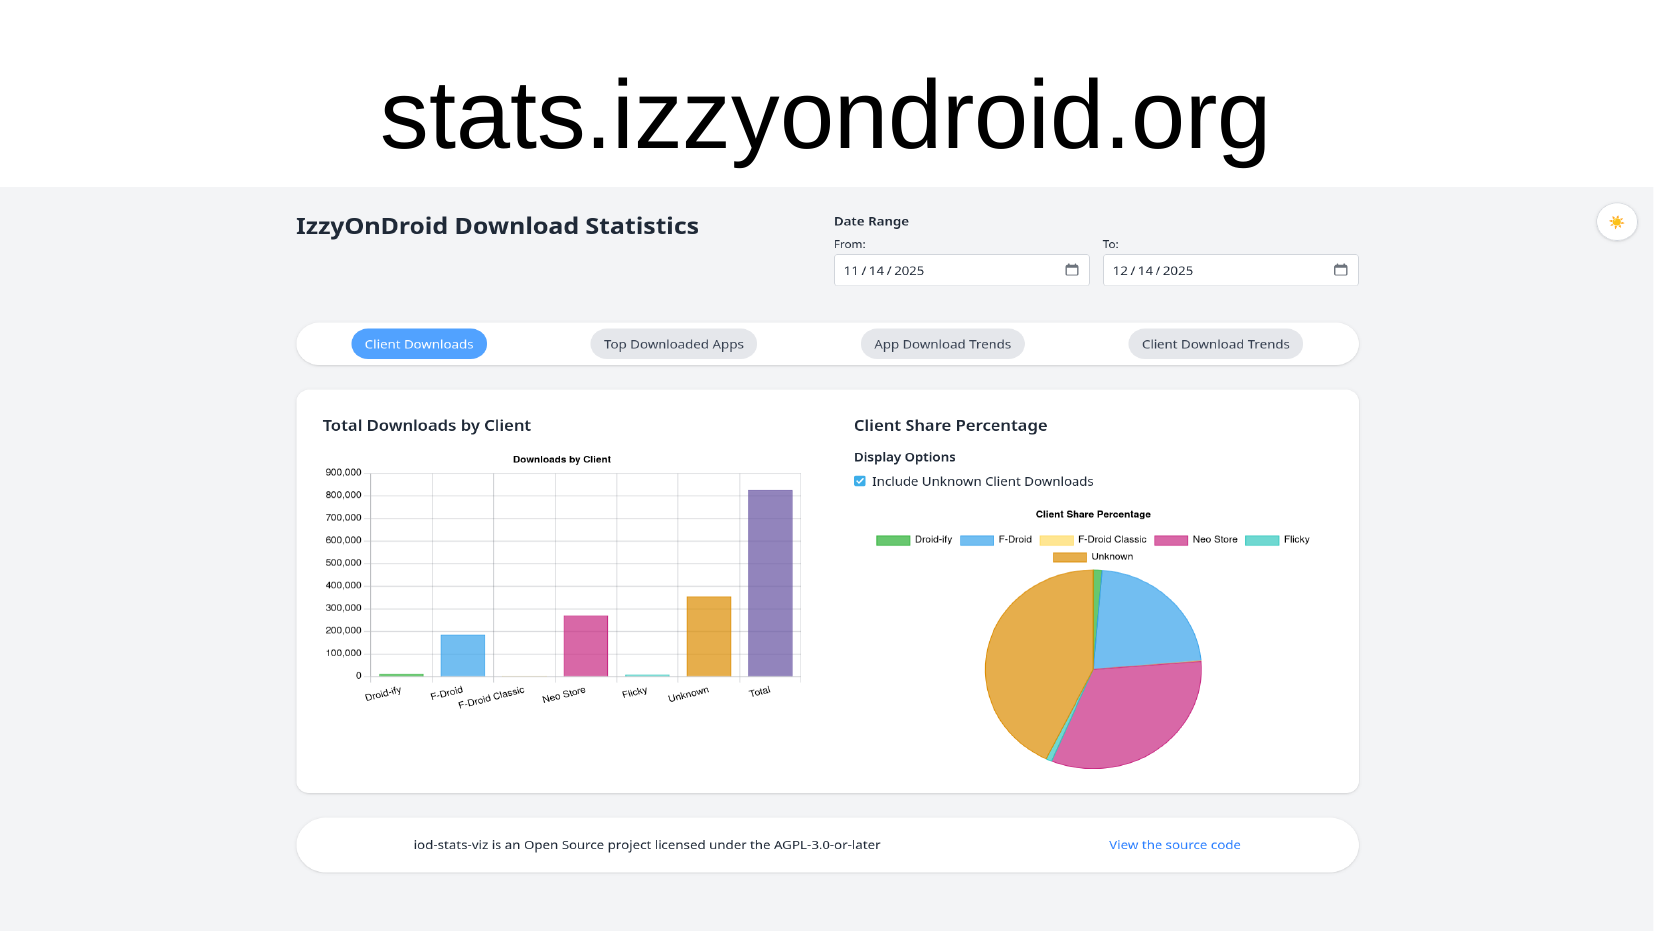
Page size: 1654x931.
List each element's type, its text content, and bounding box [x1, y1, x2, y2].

picture [0, 187, 1654, 931]
title stats.izzyondroid.org [82, 37, 1571, 187]
